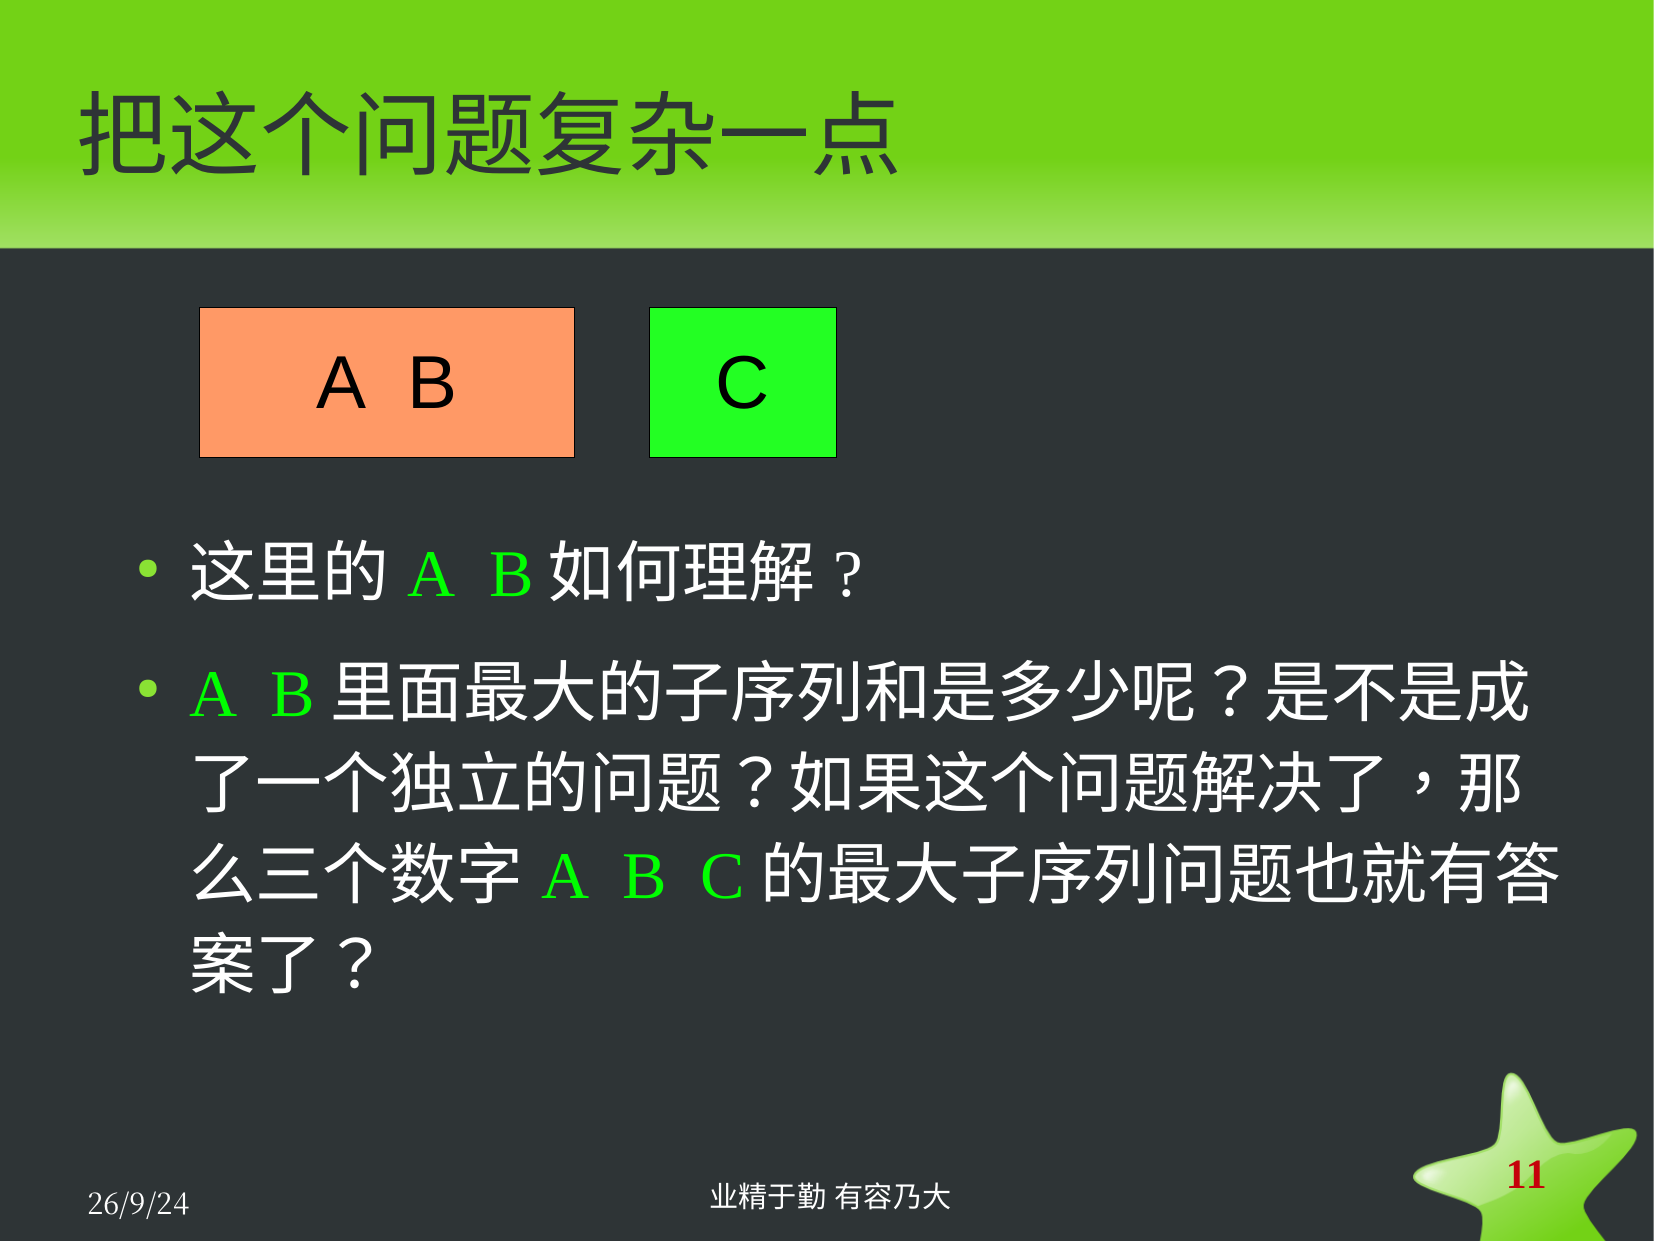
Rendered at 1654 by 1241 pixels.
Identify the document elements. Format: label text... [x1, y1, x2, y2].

picture [0, 0, 1654, 1241]
text_box C [649, 307, 837, 458]
text_box A B [199, 307, 575, 458]
title 把这个问题复杂一点 [76, 29, 1565, 237]
list 这里的A B如何理解? A B里面最大的子序列和是多少呢？是不是成了一个独立的问题？如果这个问题解决了，那么三个数字A B C的最大子序列问题也就有答案了？ [82, 525, 1571, 1109]
